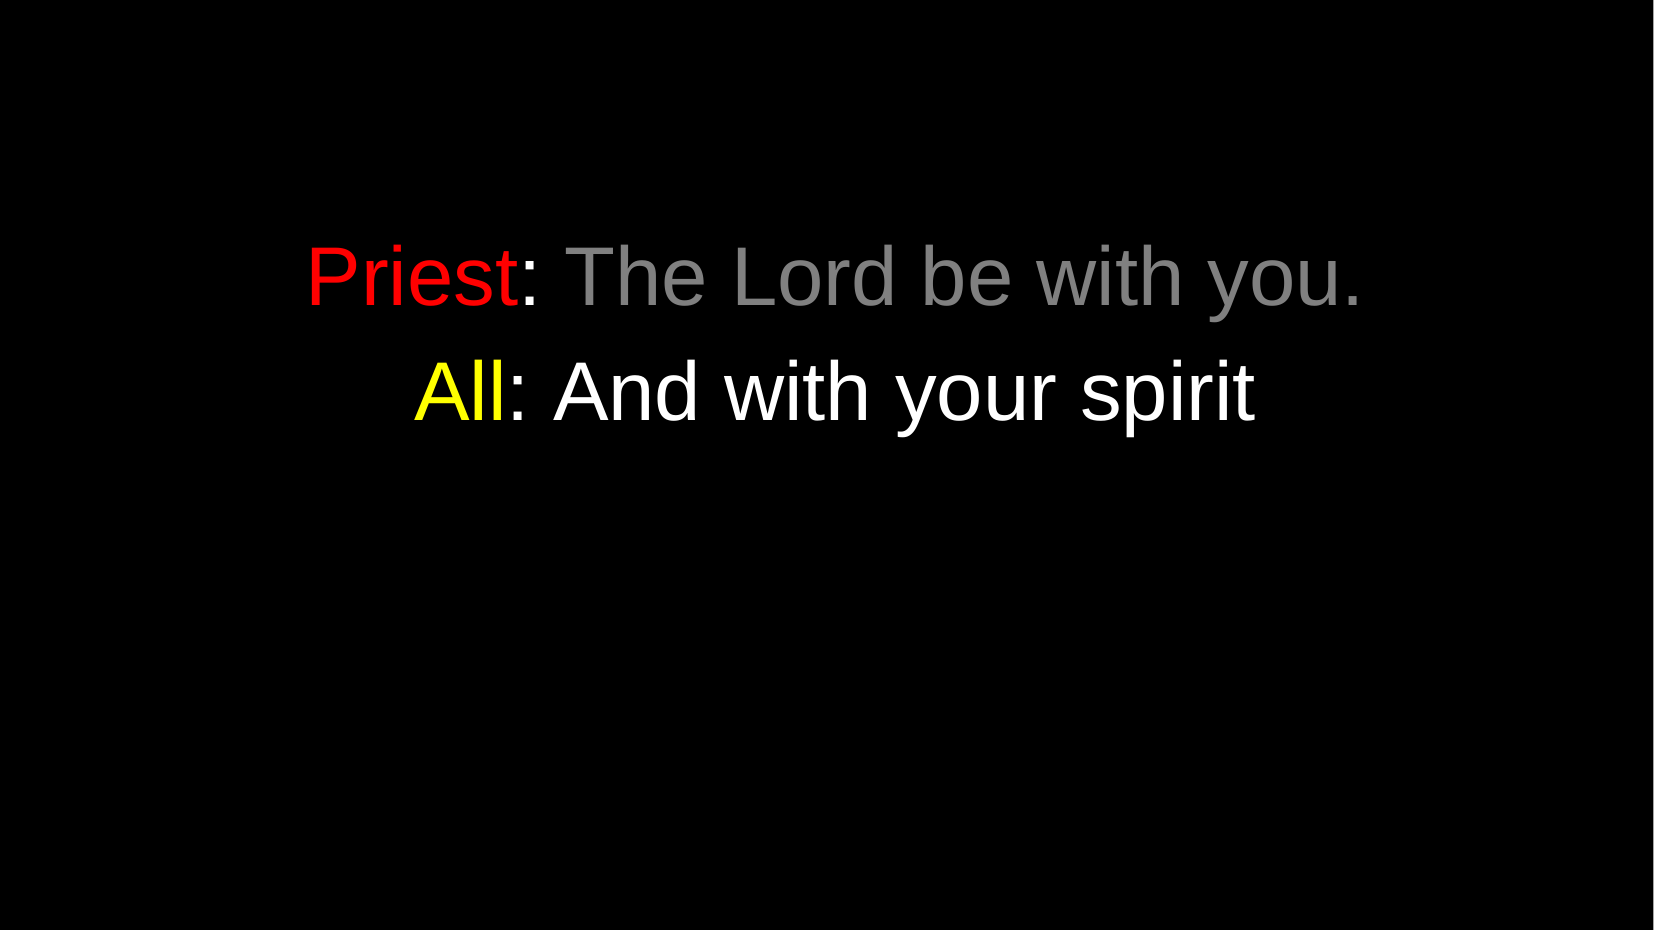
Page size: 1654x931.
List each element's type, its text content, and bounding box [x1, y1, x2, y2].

list Priest: The Lord be with you. All: And with your spirit [0, 230, 1654, 770]
